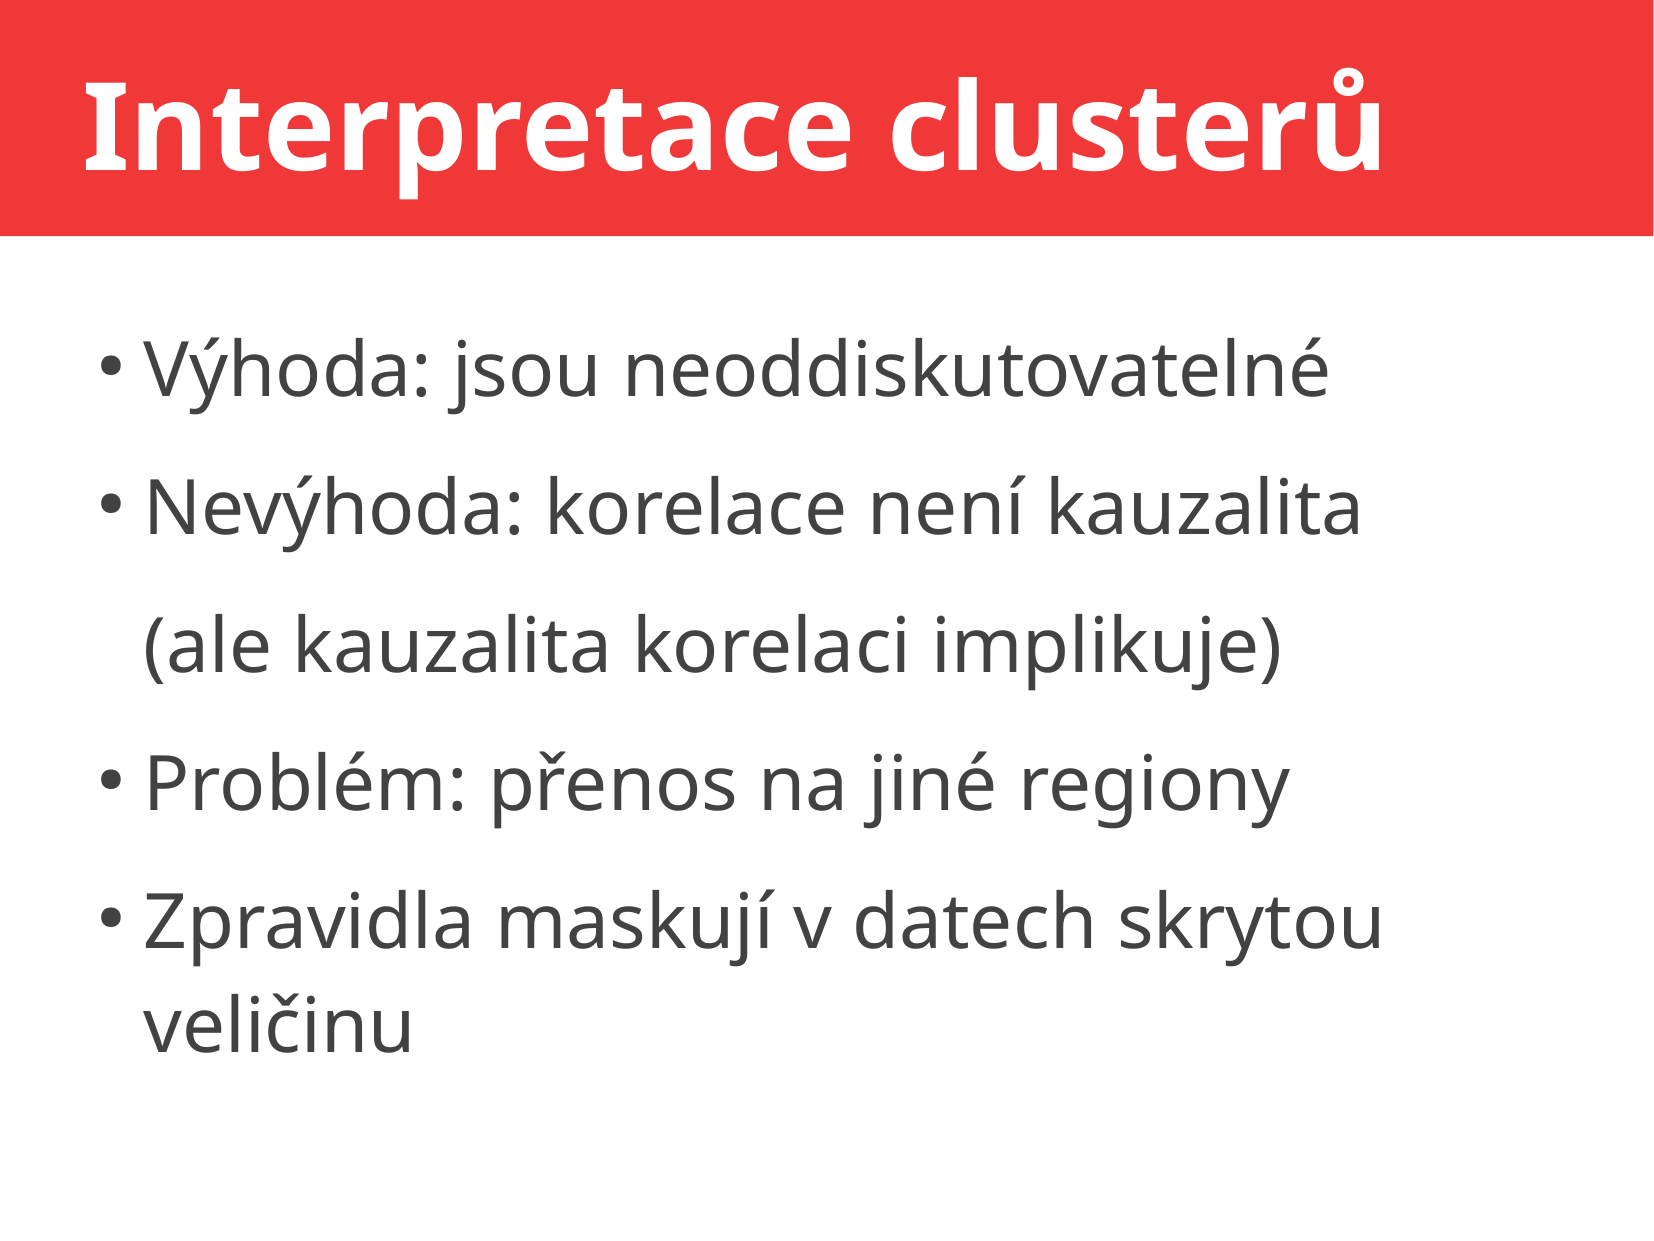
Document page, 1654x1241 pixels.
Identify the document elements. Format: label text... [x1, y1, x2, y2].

list Výhoda: jsou neoddiskutovatelné Nevýhoda: korelace není kauzalita (ale kauzalita korelaci implikuje) Problém: přenos na jiné regiony Zpravidla maskují v datech skrytou veličinu [82, 314, 1563, 1080]
title Interpretace clusterů [82, 19, 1571, 227]
